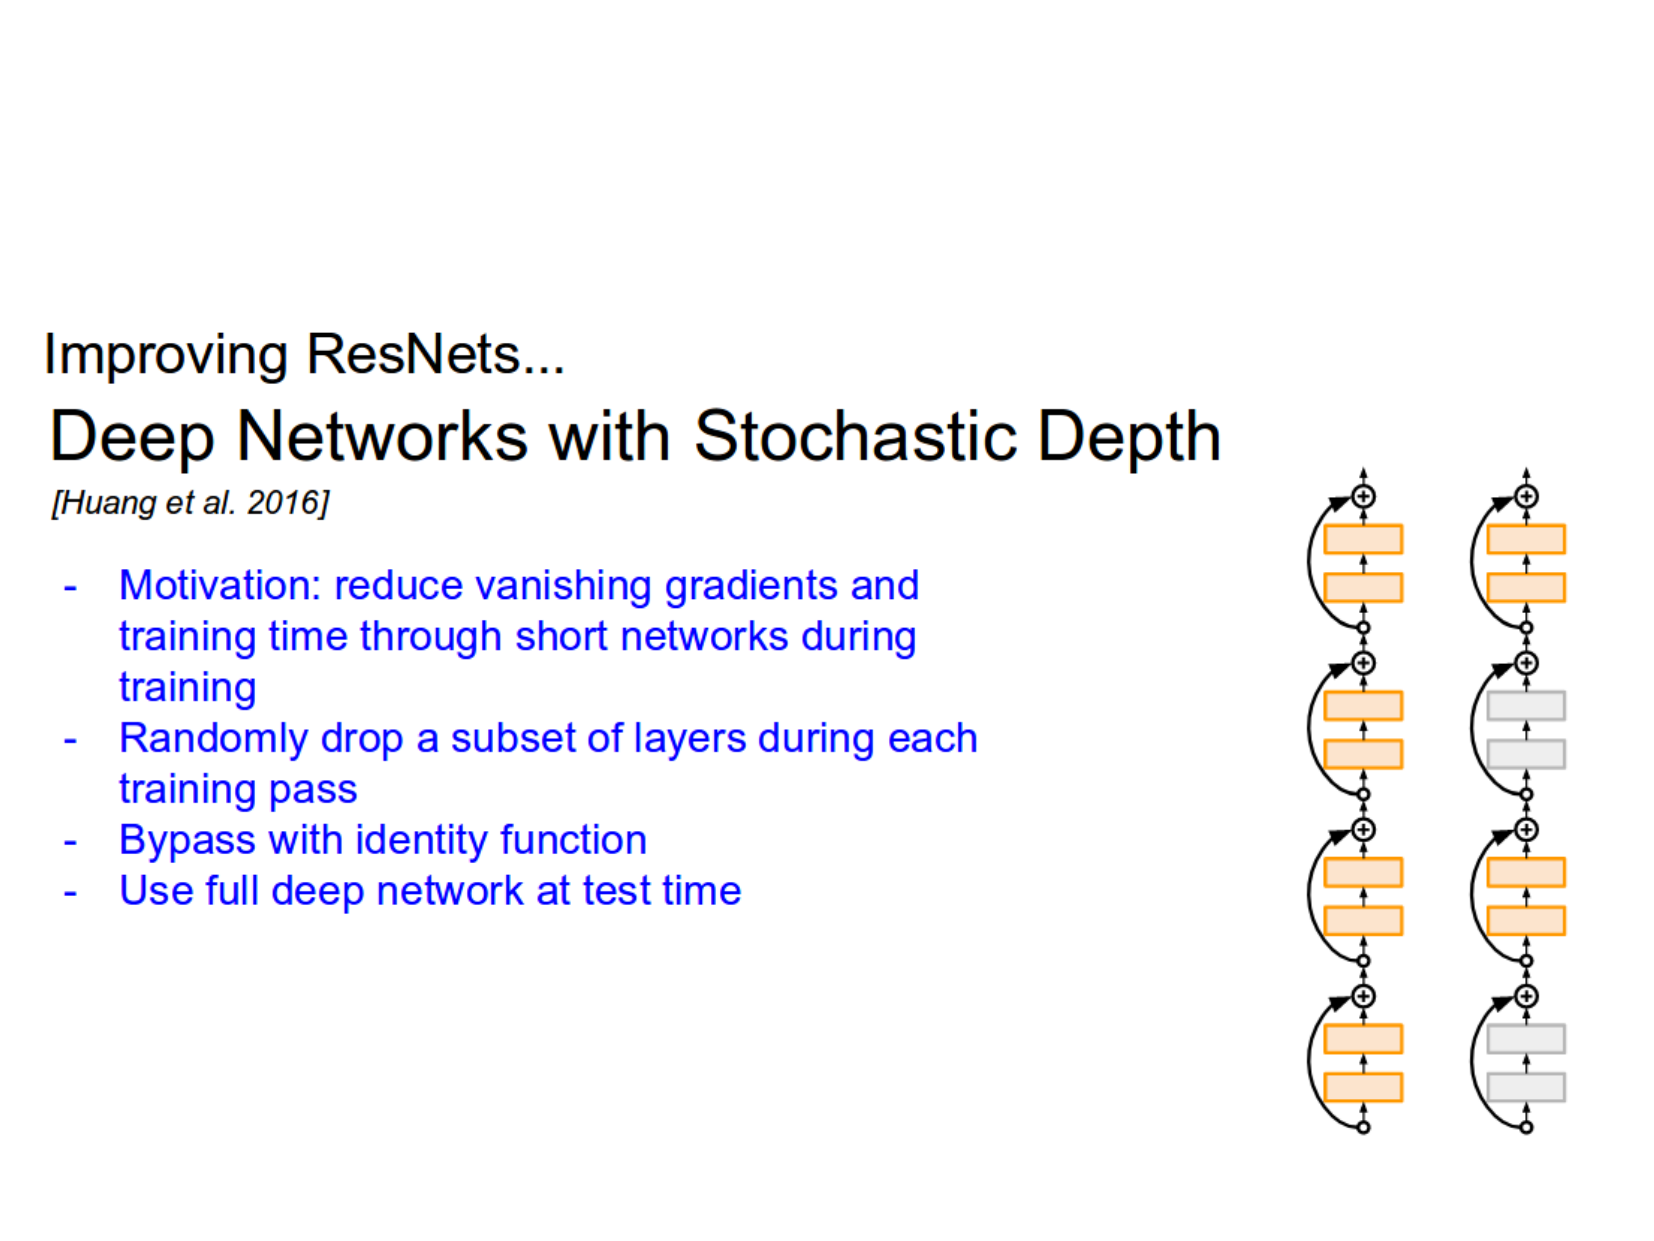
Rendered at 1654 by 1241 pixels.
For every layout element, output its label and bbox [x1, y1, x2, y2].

picture [23, 321, 1632, 1146]
